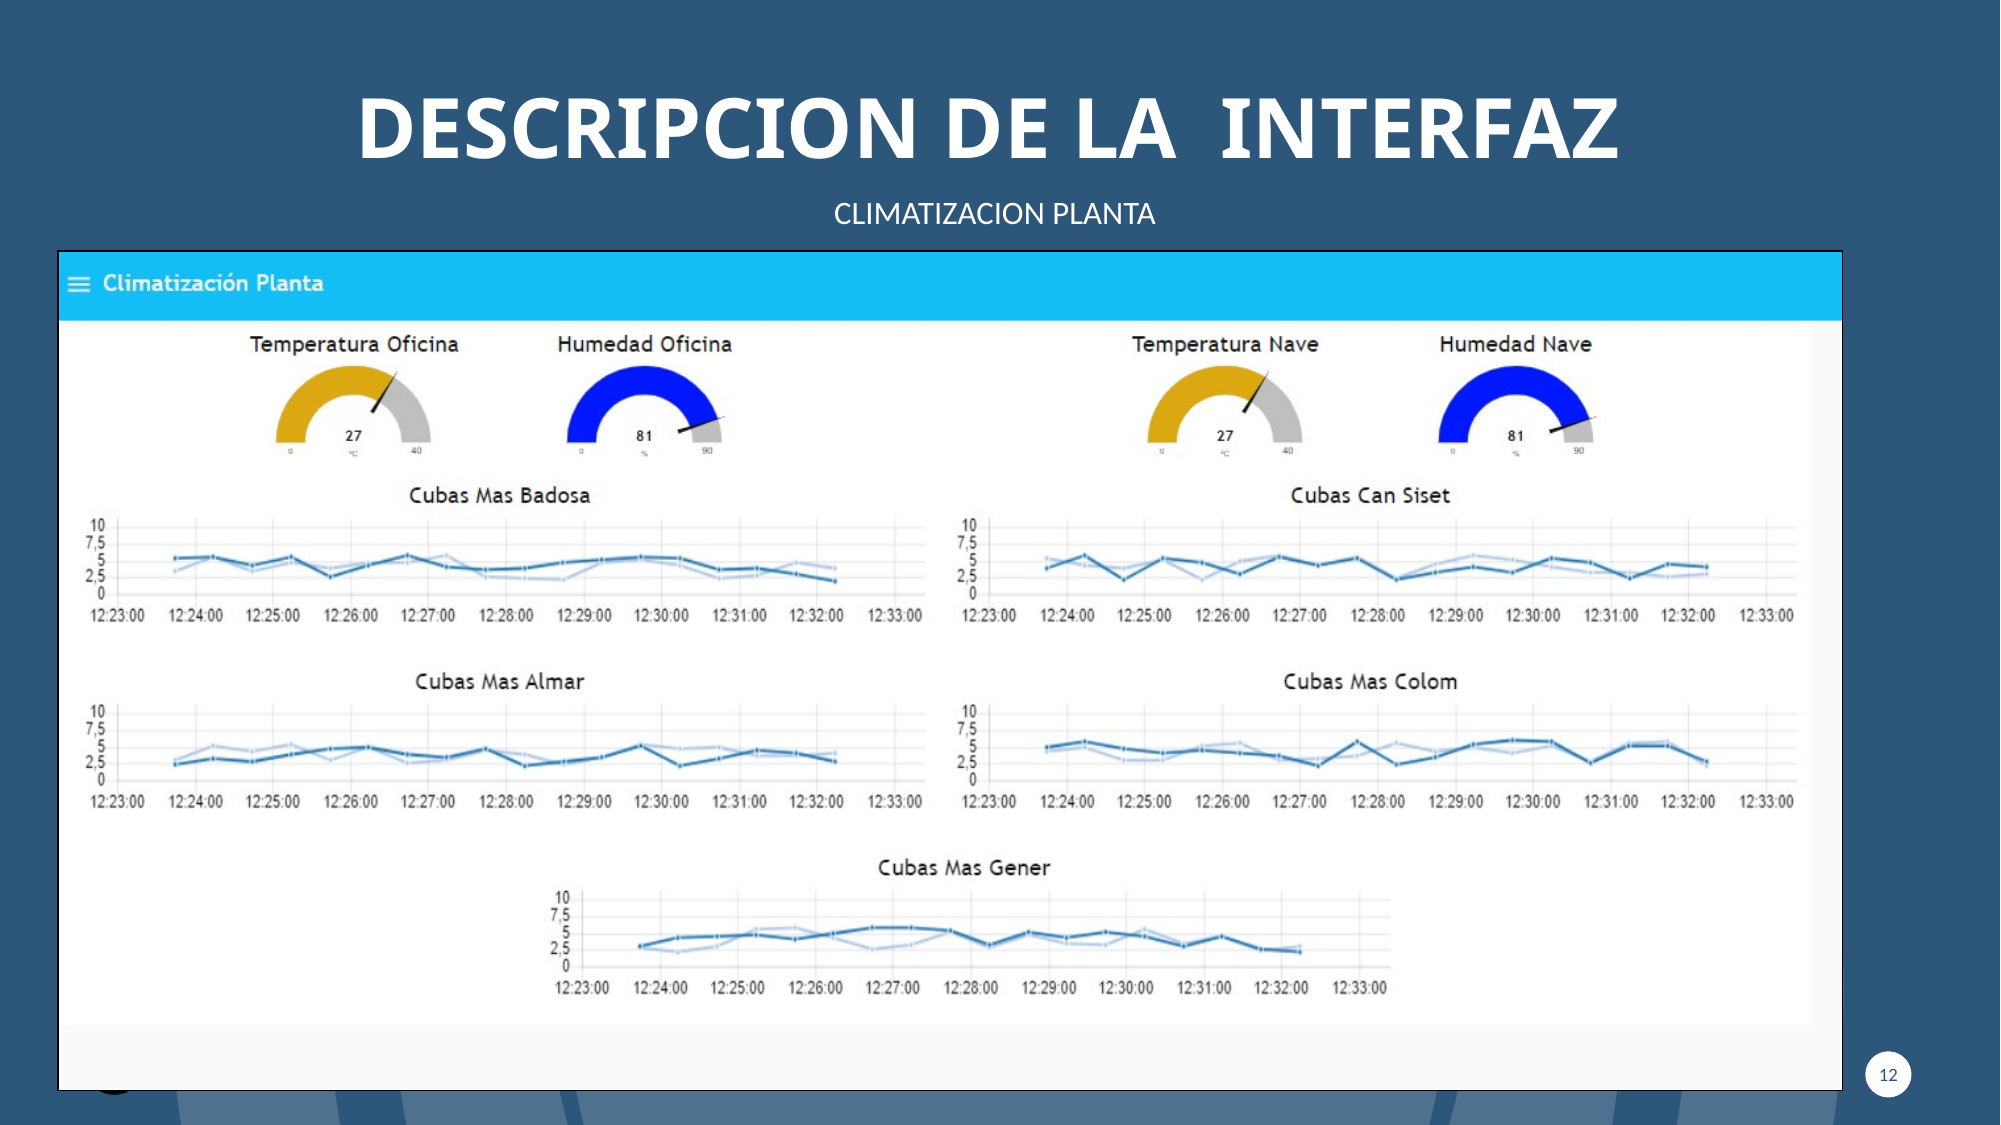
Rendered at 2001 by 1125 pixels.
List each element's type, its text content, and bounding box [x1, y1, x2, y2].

text_box [1864, 1059, 1913, 1090]
list CLIMATIZACION PLANTA [58, 175, 1784, 250]
title Descripcion de la interfaz [137, 20, 1863, 176]
picture [58, 251, 1842, 313]
picture [58, 320, 1842, 1090]
